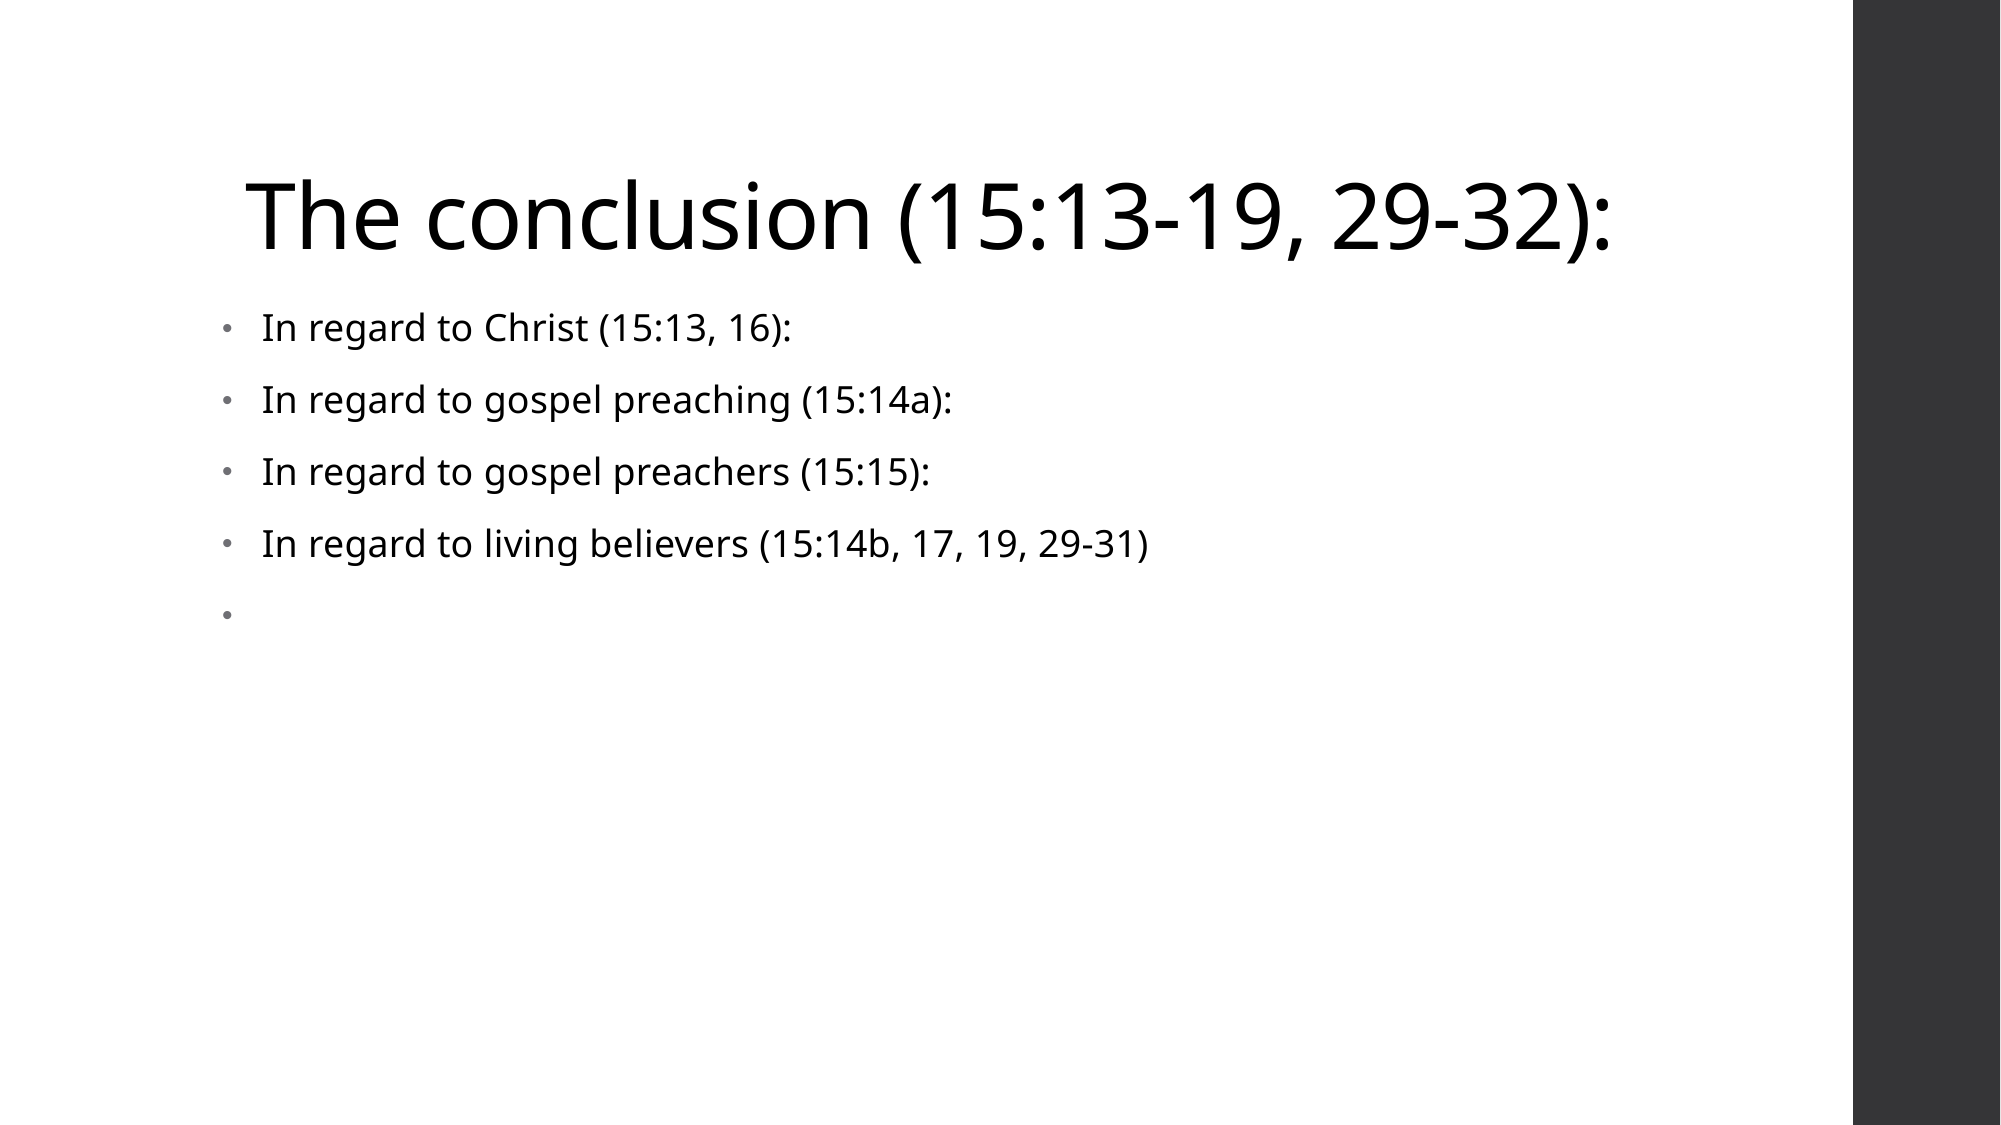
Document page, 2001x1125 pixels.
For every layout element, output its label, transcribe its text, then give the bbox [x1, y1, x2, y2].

list In regard to Christ (15:13, 16): In regard to gospel preaching (15:14a): In regard to gospel preachers (15:15): In regard to living believers (15:14b, 17, 19, 29-31) [206, 299, 1617, 1014]
title The conclusion (15:13-19, 29-32): [206, 60, 1797, 278]
